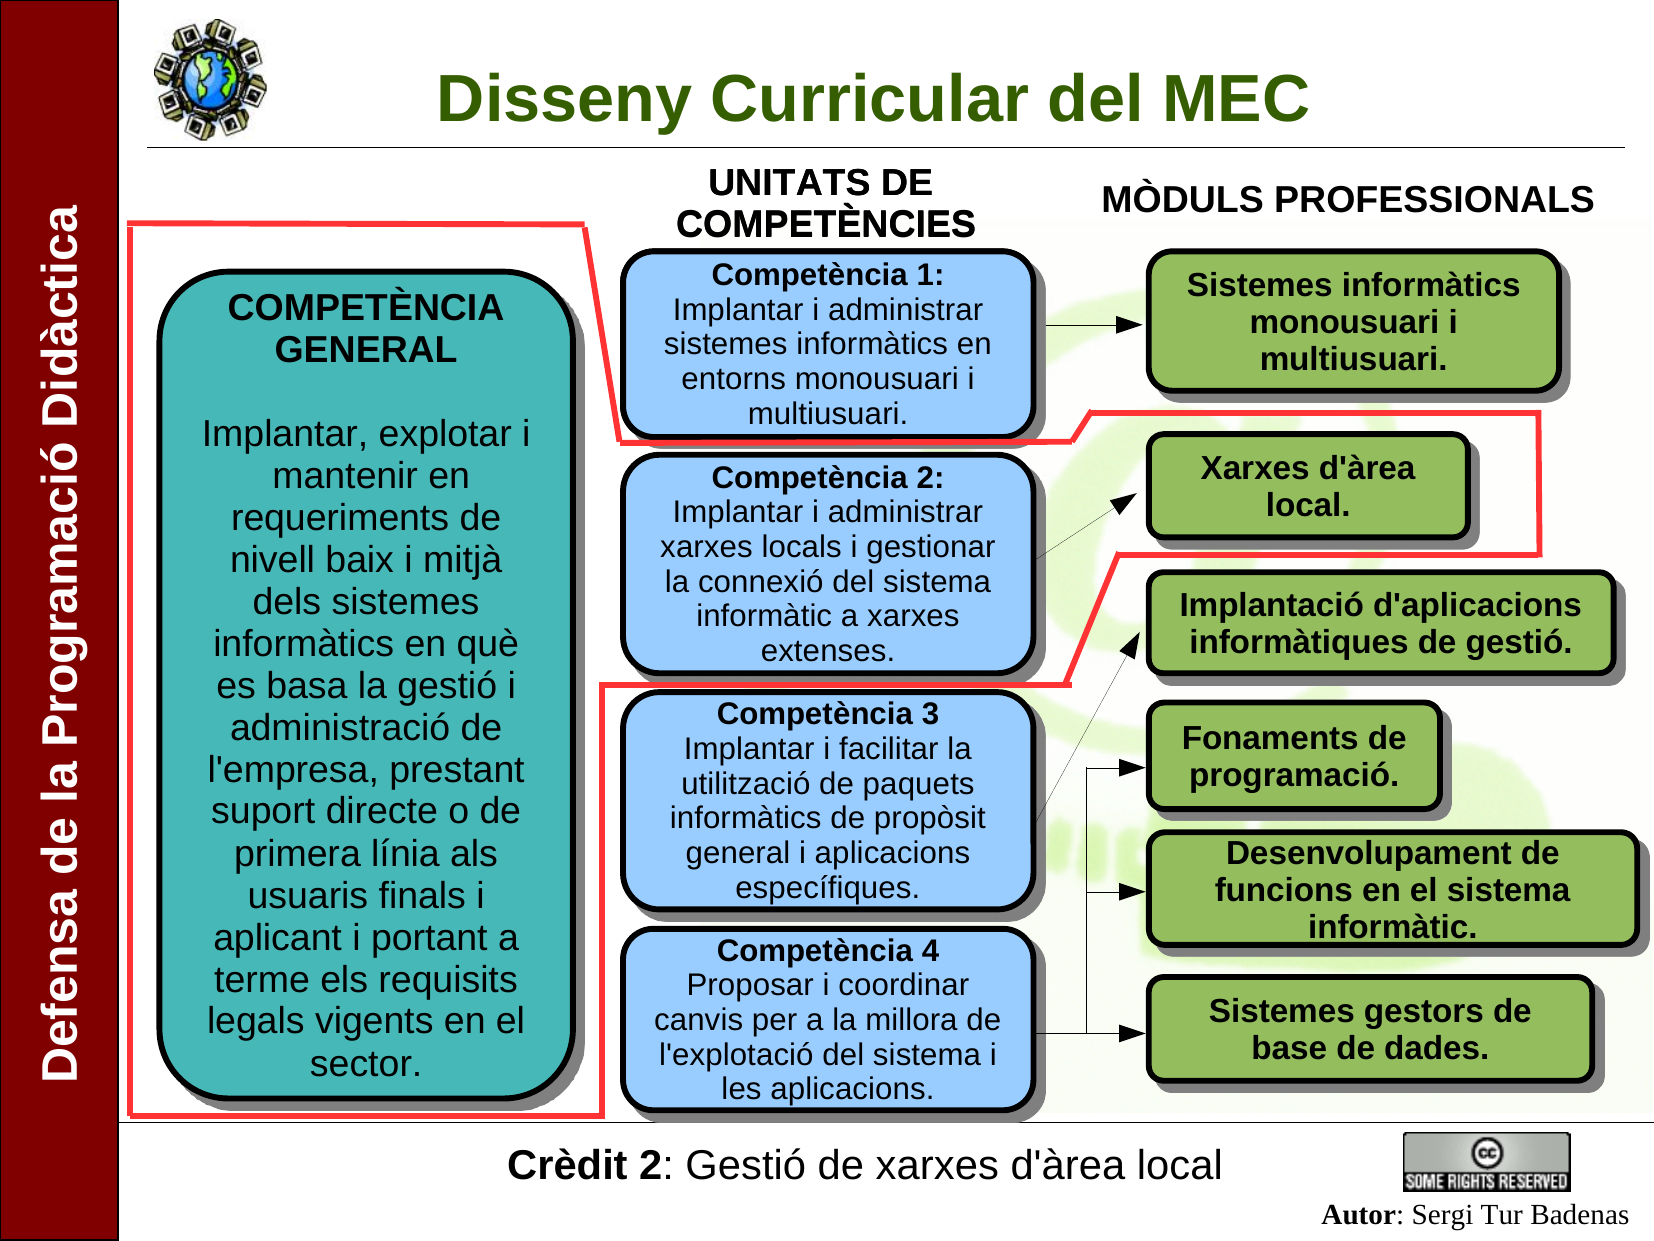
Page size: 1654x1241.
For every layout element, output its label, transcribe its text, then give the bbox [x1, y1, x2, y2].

text_box Fonaments de programació. [1148, 702, 1441, 810]
text_box Sistemes gestors de base de dades. [1148, 977, 1593, 1081]
text_box Competència 2: Implantar i administrar xarxes locals i gestionar la connexió del sistema informàtic a xarxes extenses. [623, 454, 1034, 674]
picture [1403, 1132, 1571, 1192]
text_box Implantació d'aplicacions informàtiques de gestió. [1148, 572, 1614, 674]
picture [700, 217, 1654, 1113]
text_box Competència 3 Implantar i facilitar la utilització de paquets informàtics de propòsit general i aplicacions específiques. [623, 692, 1034, 910]
title Disseny Curricular del MEC [129, 49, 1619, 148]
text_box UNITATS DE COMPETÈNCIES [661, 153, 992, 251]
text_box Desenvolupament de funcions en el sistema informàtic. [1148, 832, 1638, 945]
text_box Competència 1: Implantar i administrar sistemes informàtics en entorns monousuari i multiusuari. [623, 251, 1034, 438]
text_box Competència 4 Proposar i coordinar canvis per a la millora de l'explotació del sistema i les aplicacions. [623, 928, 1034, 1111]
text_box COMPETÈNCIA GENERAL Implantar, explotar i mantenir en requeriments de nivell baix i mitjà dels sistemes informàtics en què es basa la gestió i administració de l'empresa, prestant suport directe o de primera línia als usuaris finals i aplicant i portant a terme els requisits legals vigents en el sector. [159, 271, 573, 1099]
text_box Sistemes informàtics monousuari i multiusuari. [1148, 251, 1560, 391]
picture [154, 19, 268, 49]
text_box Xarxes d'àrea local. [1148, 434, 1468, 538]
text_box MÒDULS PROFESSIONALS [1086, 171, 1610, 229]
picture [700, 416, 1536, 682]
